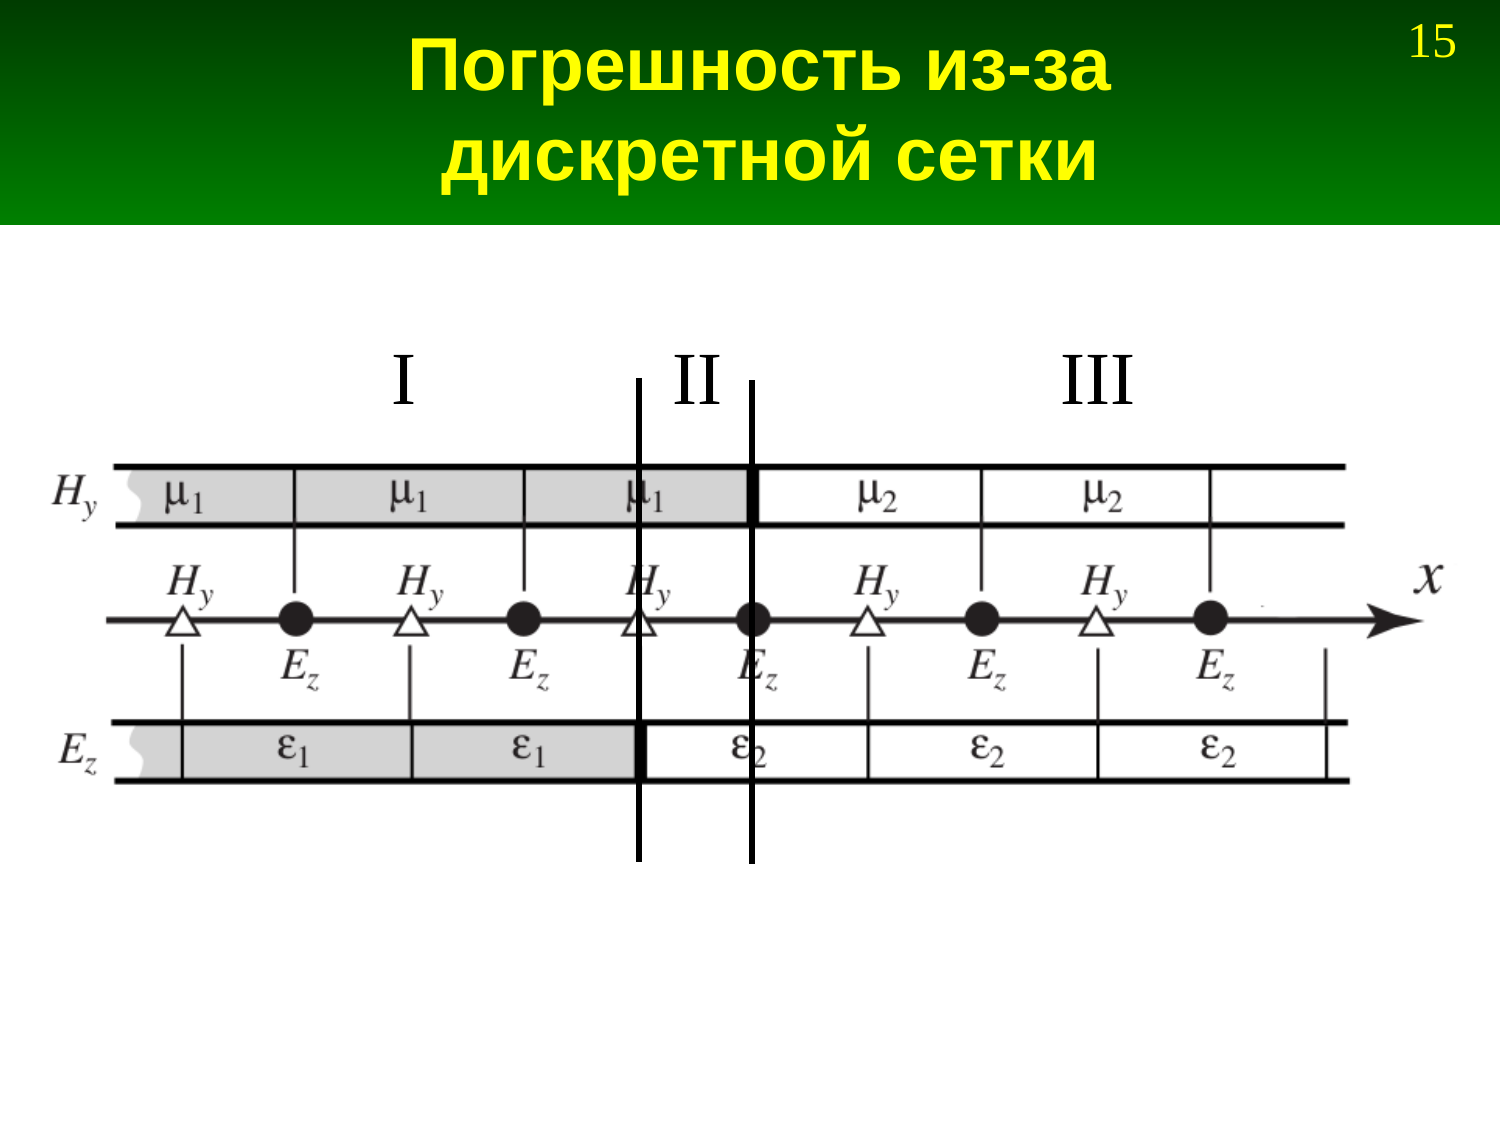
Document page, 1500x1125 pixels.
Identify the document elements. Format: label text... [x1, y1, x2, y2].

picture [642, 436, 749, 802]
text_box I [376, 321, 432, 427]
picture [755, 436, 1465, 802]
text_box III [1045, 321, 1151, 427]
picture [35, 436, 636, 802]
text_box II [657, 321, 738, 427]
title Погрешность из-за дискретной сетки [100, 7, 1441, 204]
